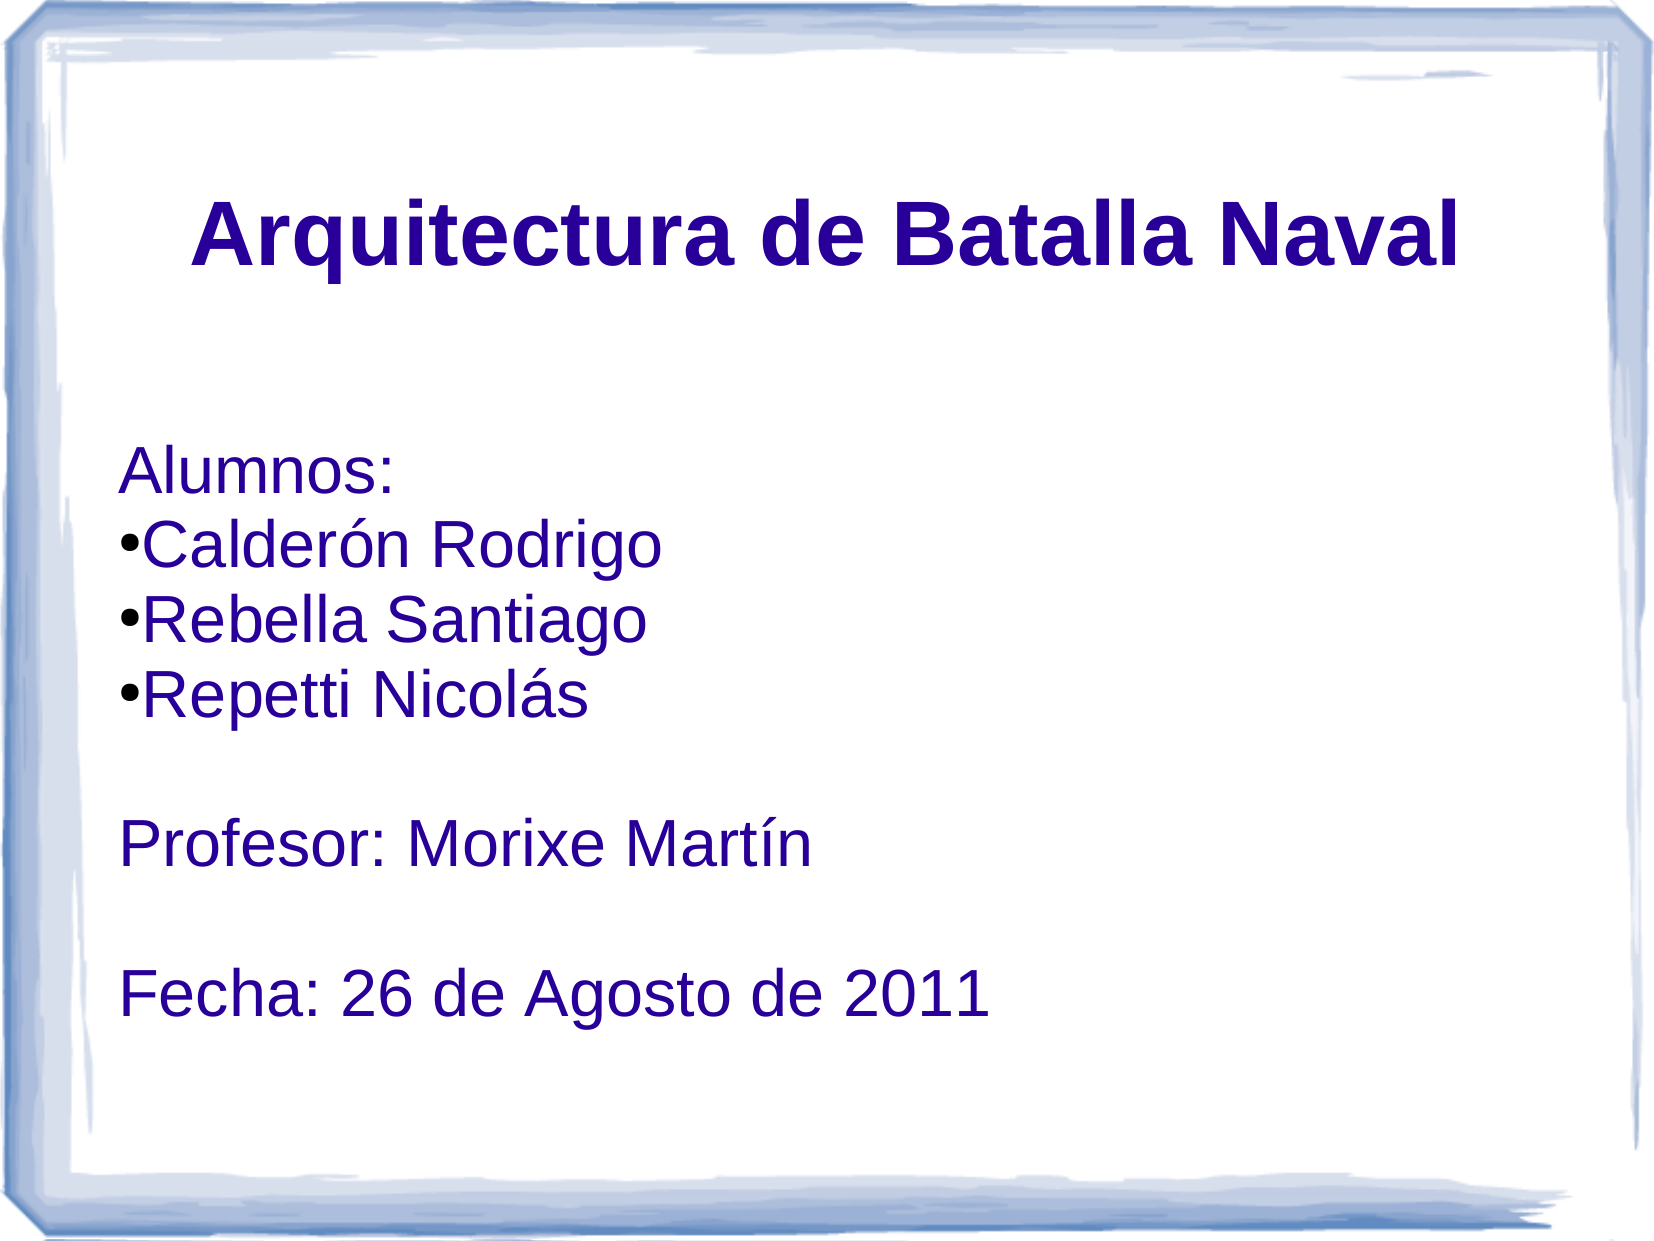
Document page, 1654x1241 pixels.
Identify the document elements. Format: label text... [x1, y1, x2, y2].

picture [0, 0, 1654, 1241]
subtitle Alumnos: Calderón Rodrigo Rebella Santiago Repetti Nicolás Profesor: Morixe Martín Fecha: 26 de Agosto de 2011 [118, 282, 1571, 1106]
title Arquitectura de Batalla Naval [82, 129, 1571, 338]
